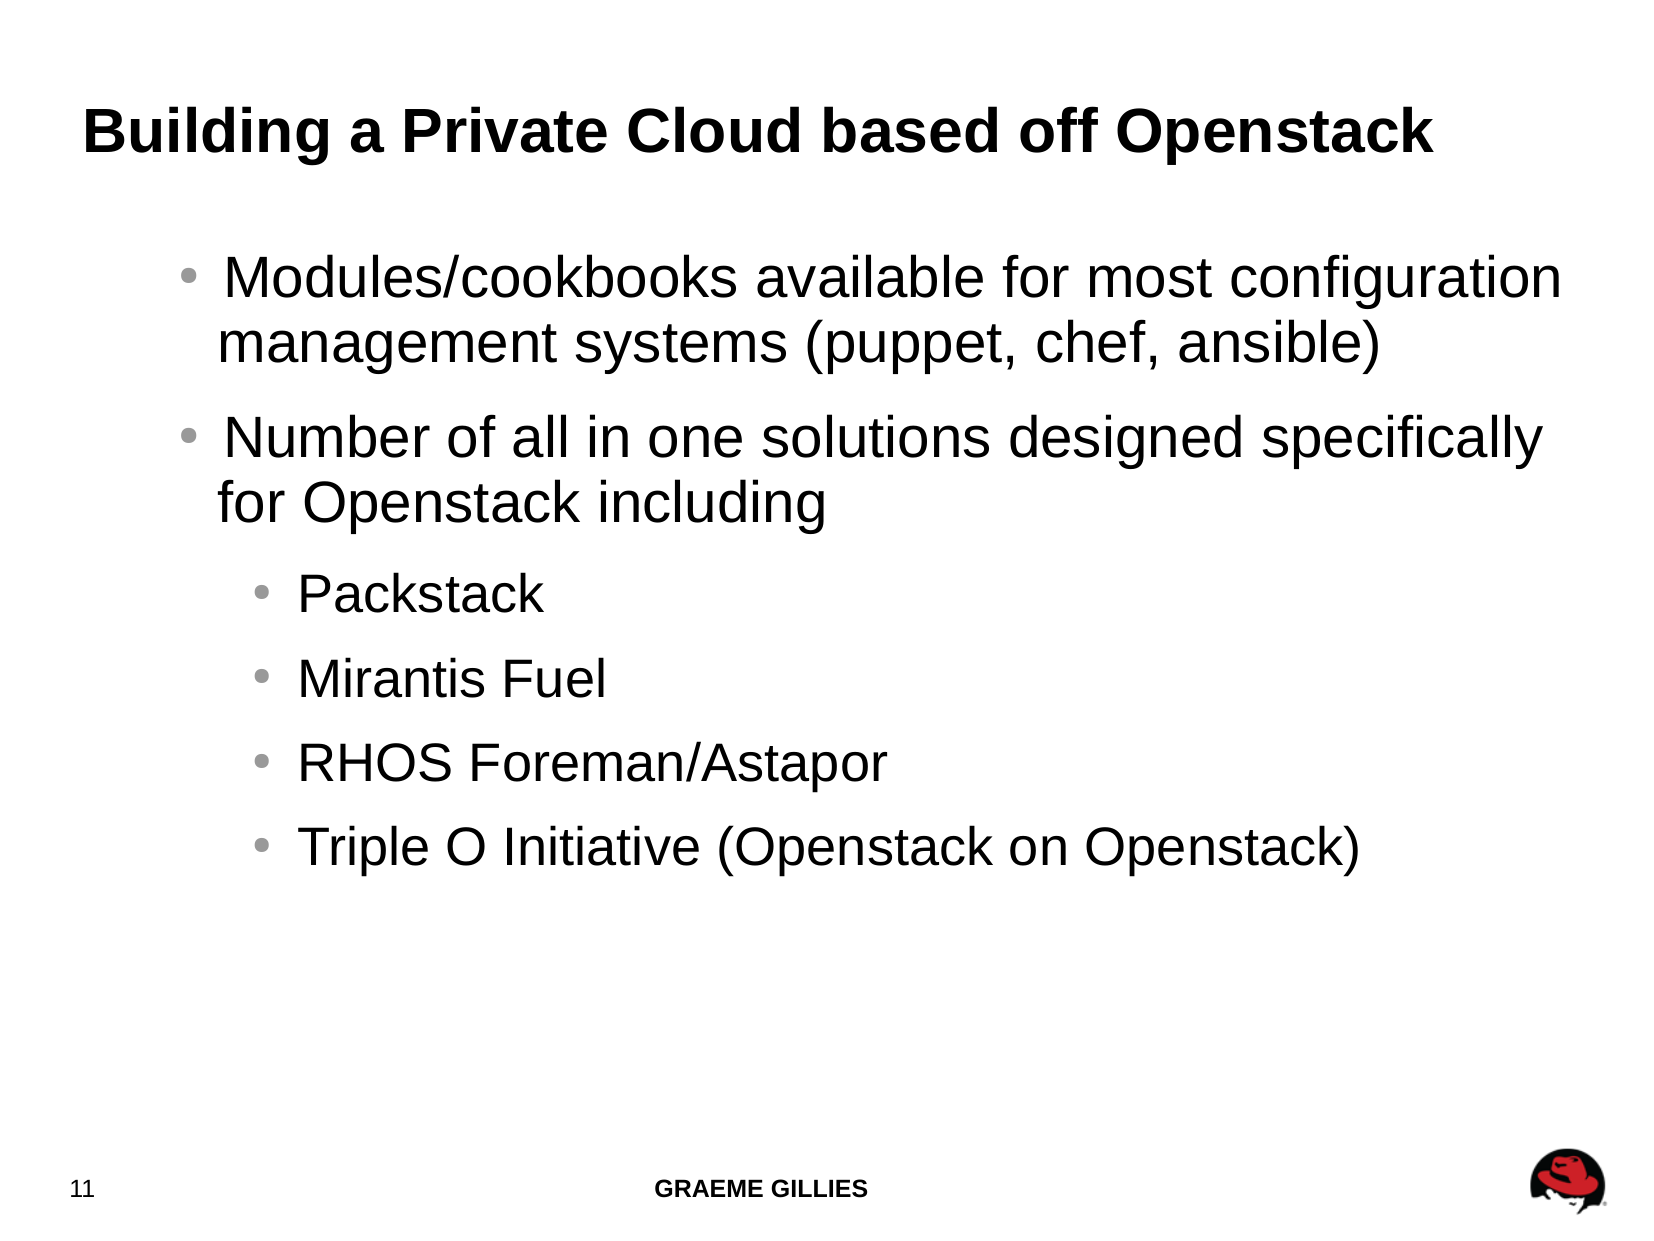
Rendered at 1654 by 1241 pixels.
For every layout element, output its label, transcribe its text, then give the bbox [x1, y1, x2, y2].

picture [1529, 1146, 1613, 1224]
title Building a Private Cloud based off Openstack [82, 37, 1571, 226]
list Modules/cookbooks available for most configuration management systems (puppet, chef, ansible) Number of all in one solutions designed specifically for Openstack including Packstack Mirantis Fuel RHOS Foreman/Astapor Triple O Initiative (Openstack on Openstack) [86, 244, 1576, 1039]
